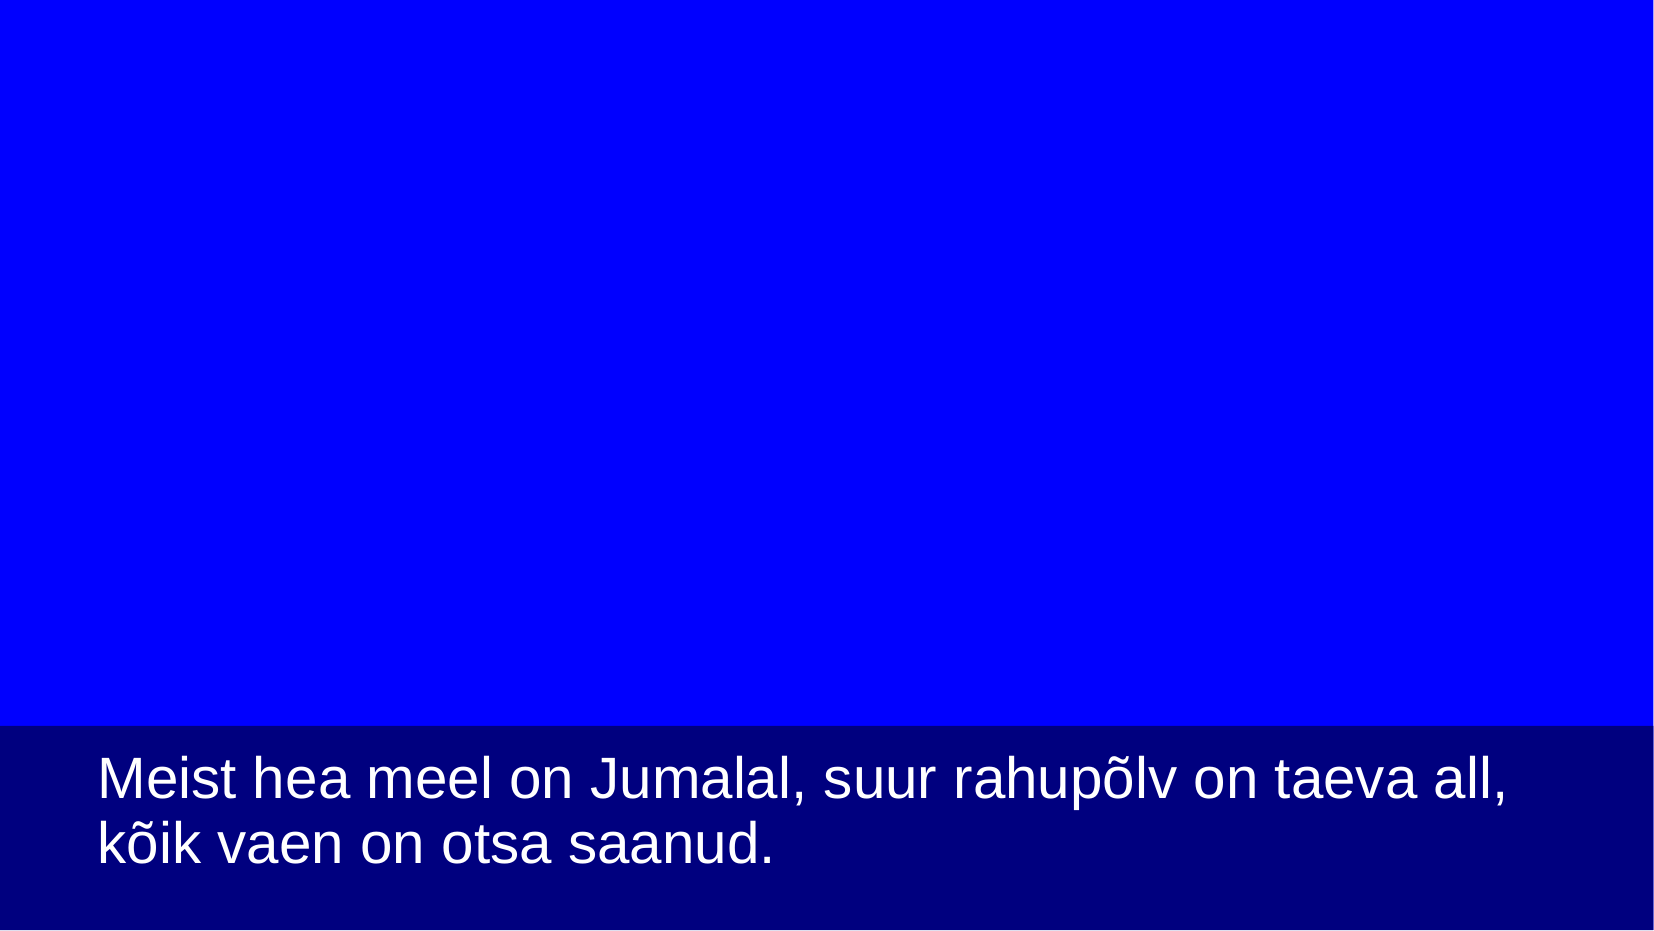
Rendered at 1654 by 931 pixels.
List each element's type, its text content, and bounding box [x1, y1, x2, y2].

text_box [0, 725, 1654, 931]
text_box Meist hea meel on Jumalal, suur rahupõlv on taeva all, kõik vaen on otsa saanud. [82, 608, 1571, 884]
